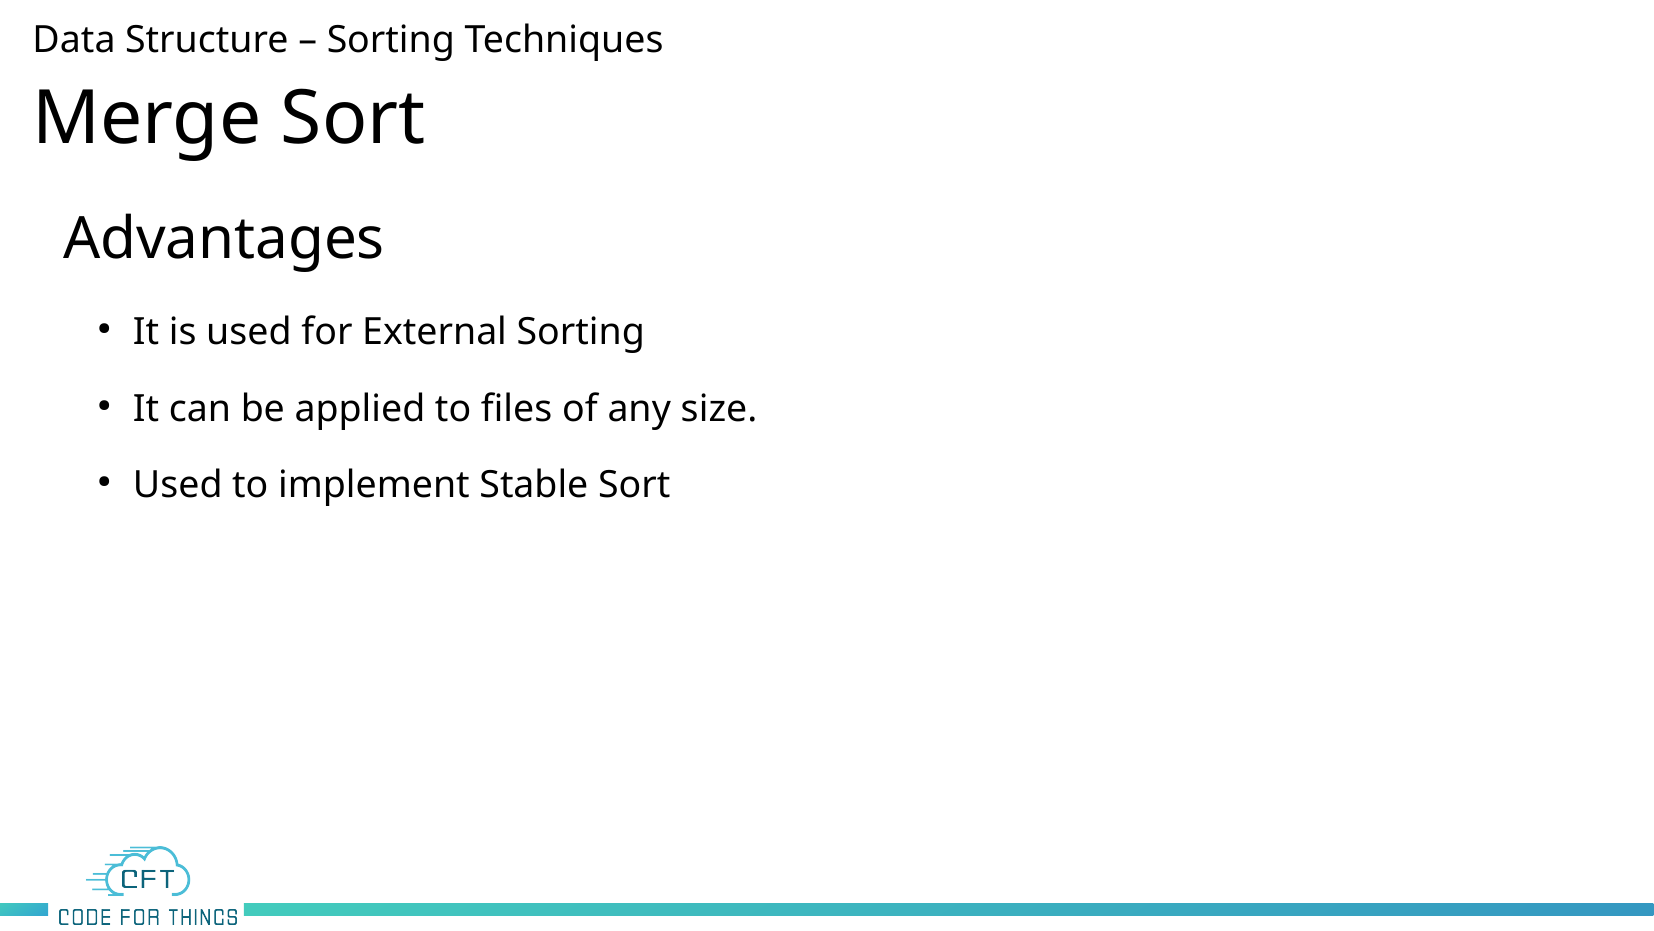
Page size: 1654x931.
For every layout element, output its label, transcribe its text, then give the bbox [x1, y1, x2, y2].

title Data Structure – Sorting Techniques Merge Sort [32, 12, 1184, 166]
picture [59, 846, 237, 925]
text_box Advantages [48, 188, 851, 292]
text_box It is used for External Sorting It can be applied to files of any size. Used to implement Stable Sort [82, 271, 934, 483]
